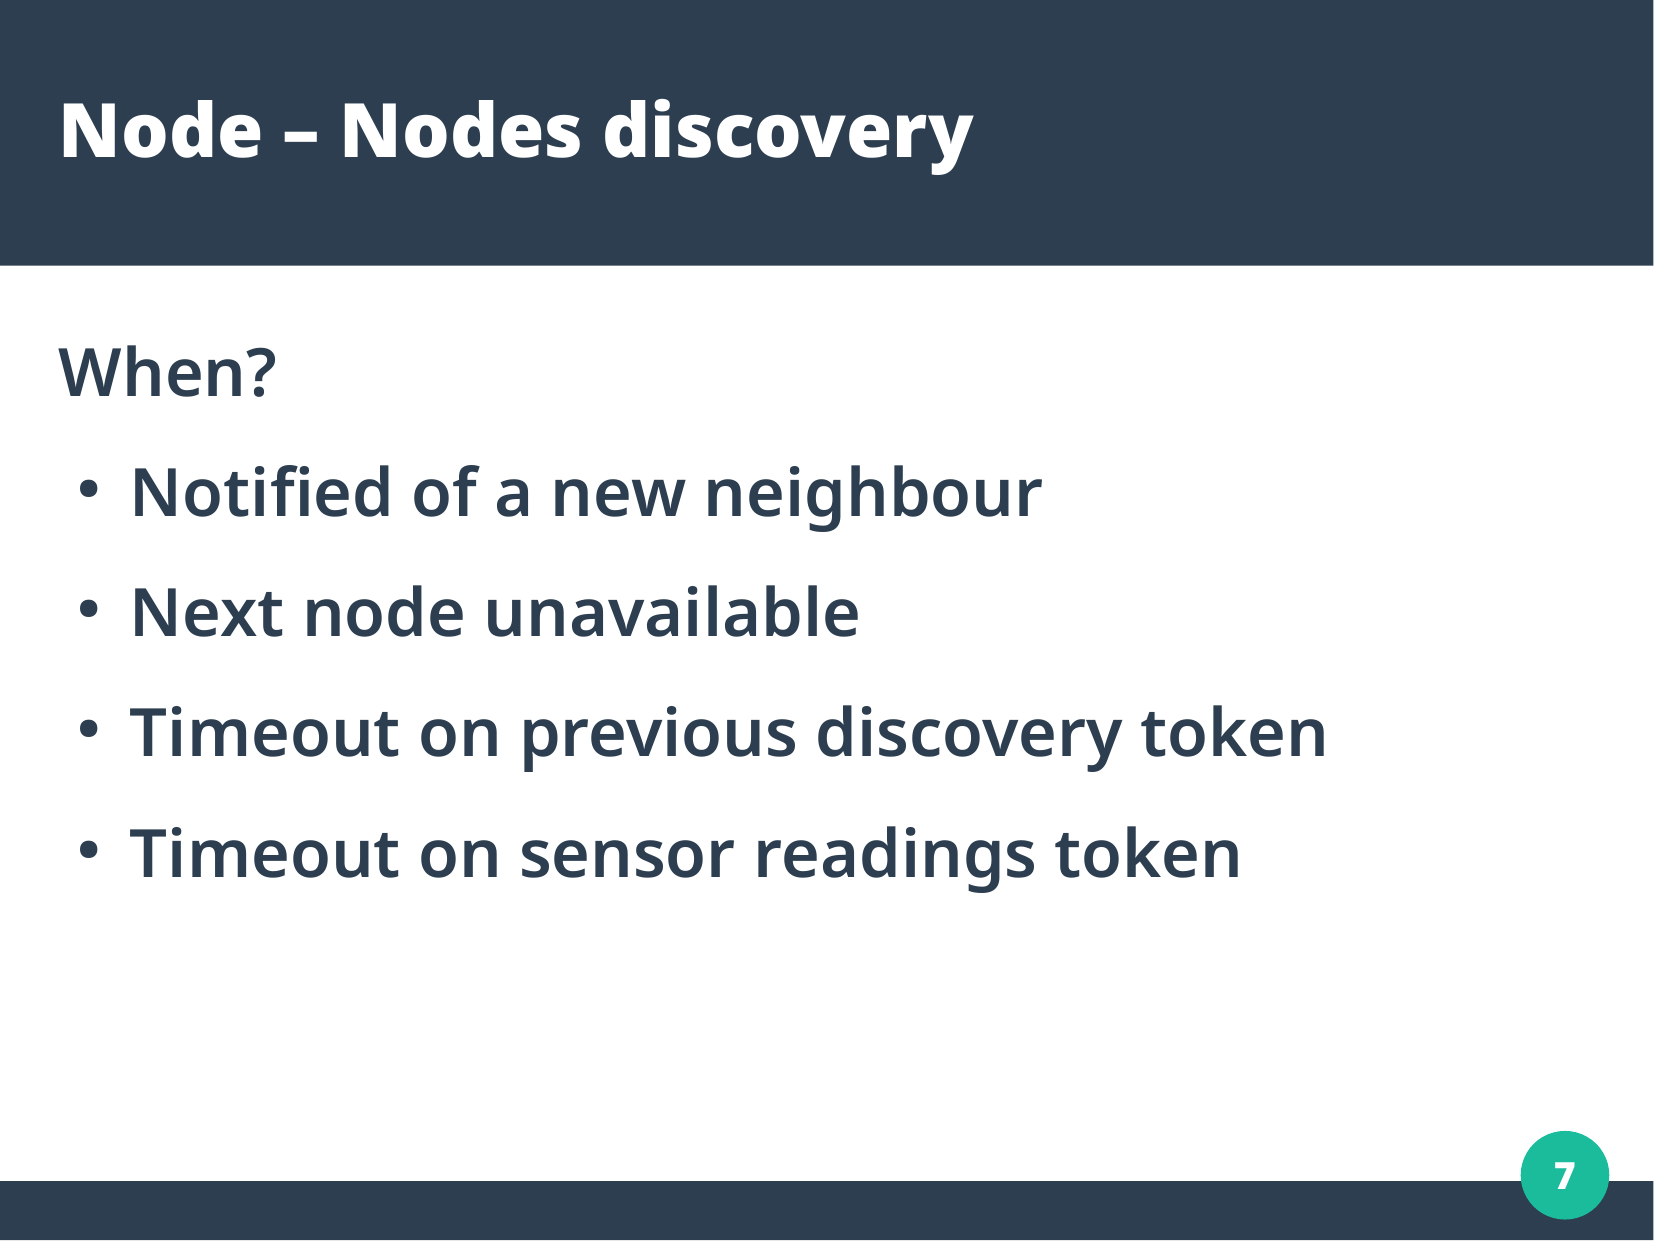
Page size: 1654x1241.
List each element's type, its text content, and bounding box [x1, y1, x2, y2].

title Node – Nodes discovery [59, 49, 1595, 207]
list When? Notified of a new neighbour Next node unavailable Timeout on previous discovery token Timeout on sensor readings token [59, 324, 1595, 1152]
